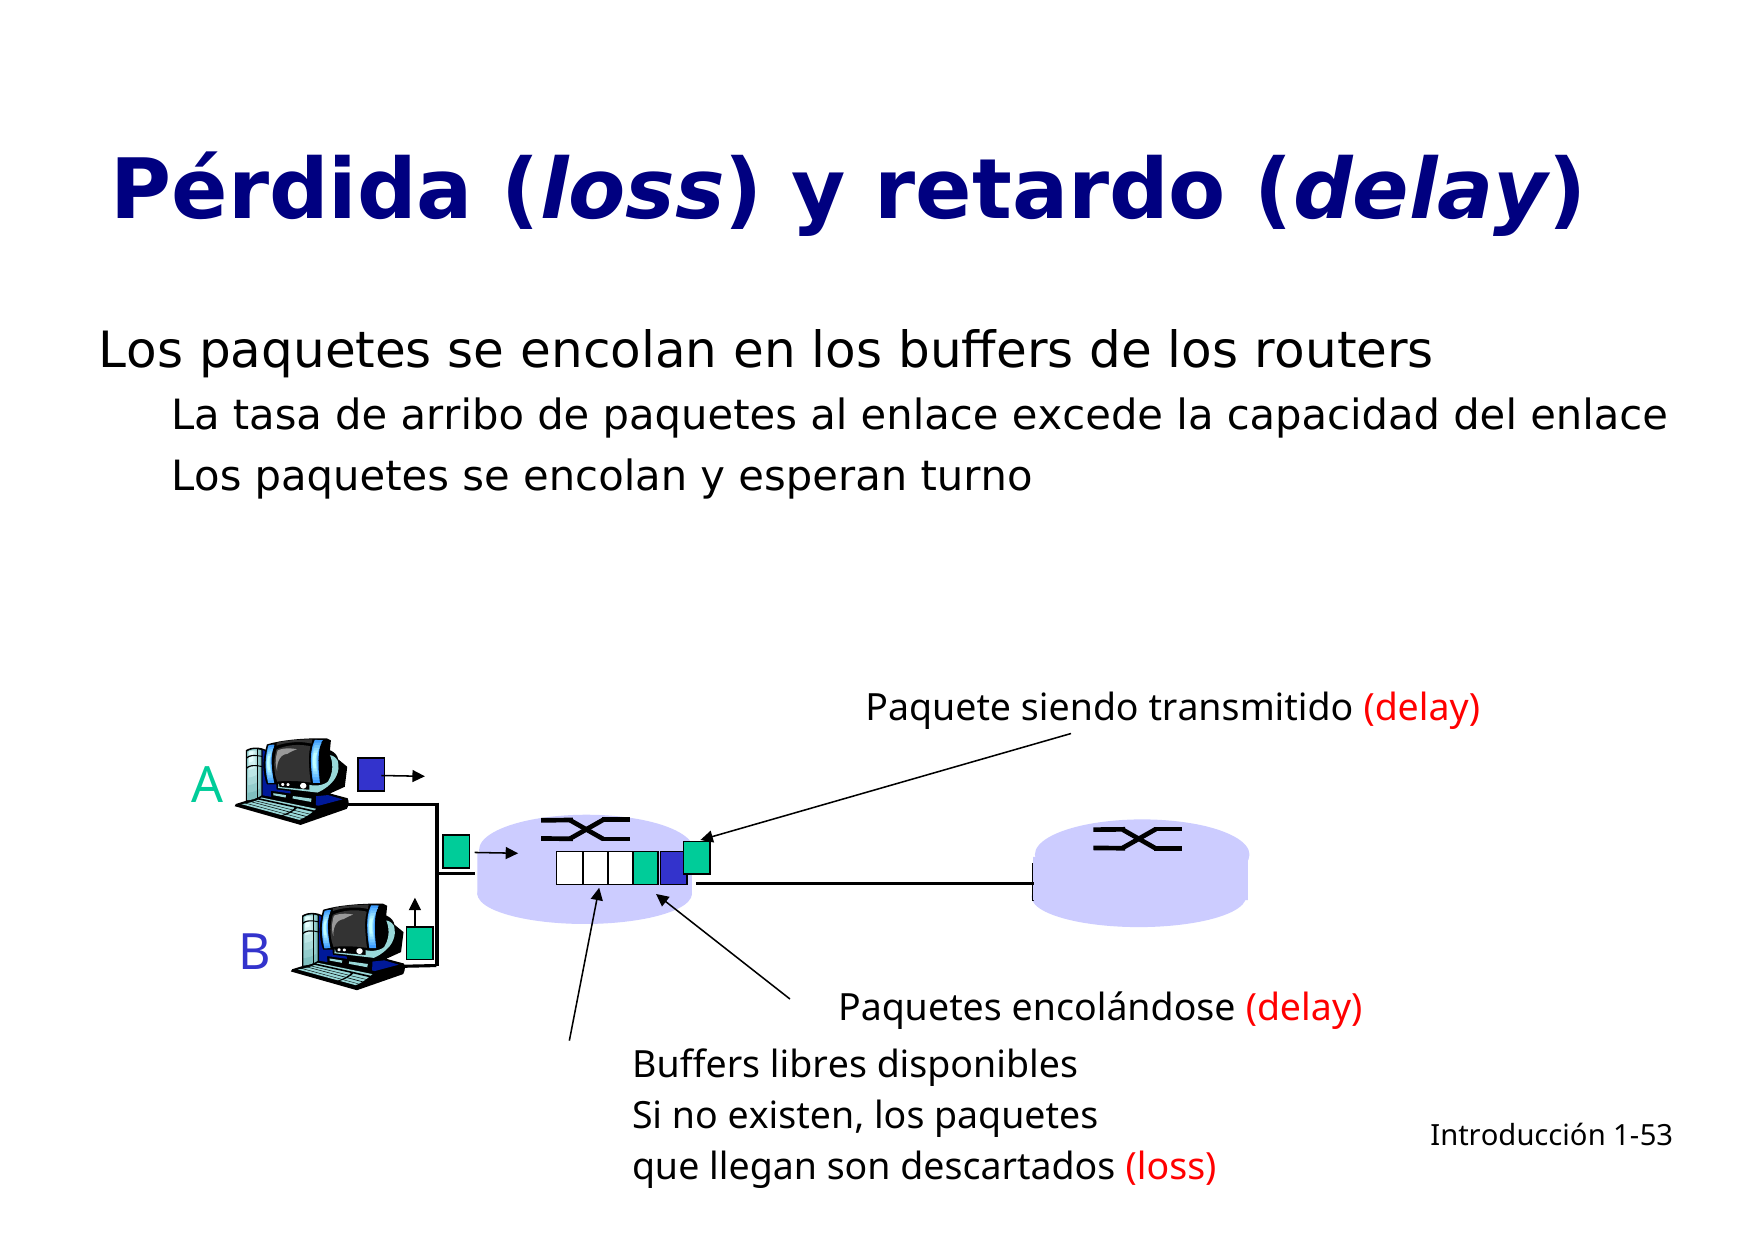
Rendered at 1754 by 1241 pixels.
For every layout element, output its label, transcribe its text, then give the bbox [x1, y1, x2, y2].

picture [234, 737, 351, 825]
text_box [1032, 819, 1250, 928]
picture [290, 902, 407, 991]
text_box [477, 817, 710, 924]
text_box [357, 758, 385, 791]
title Pérdida (loss) y retardo (delay) [96, 74, 1672, 305]
text_box Buffers libres disponibles Si no existen, los paquetes que llegan son descartados (loss) [617, 1030, 1232, 1199]
text_box A [177, 741, 239, 826]
text_box [548, 814, 625, 826]
text_box Paquete siendo transmitido (delay) [850, 673, 1496, 740]
list Los paquetes se encolan en los buffers de los routers La tasa de arribo de paquetes al enlace excede la capacidad del enlace Los paquetes se encolan y esperan turno [96, 320, 1672, 550]
text_box B [223, 908, 286, 993]
text_box Paquetes encolándose (delay) [823, 973, 1378, 1040]
text_box [406, 926, 434, 960]
